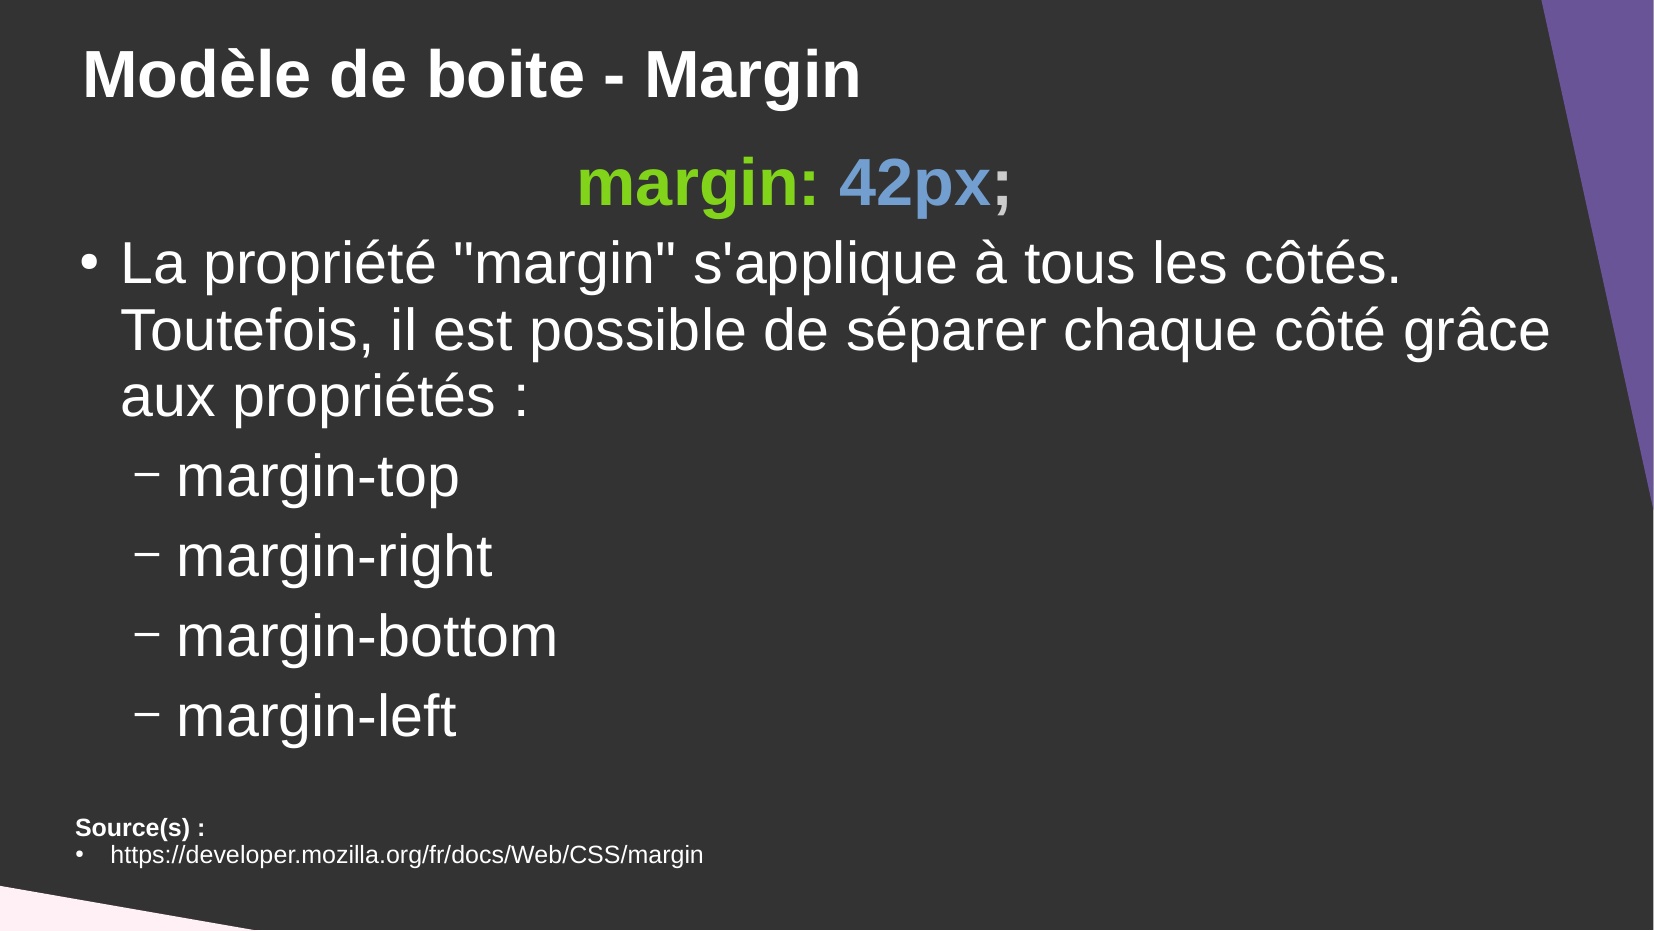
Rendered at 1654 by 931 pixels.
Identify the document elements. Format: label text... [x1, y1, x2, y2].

text_box Source(s) : https://developer.mozilla.org/fr/docs/Web/CSS/margin [60, 805, 1546, 913]
text_box margin: 42px; [507, 137, 1083, 231]
list La propriété "margin" s'applique à tous les côtés. Toutefois, il est possible de séparer chaque côté grâce aux propriétés : margin-top margin-right margin-bottom margin-left [64, 230, 1604, 753]
title Modèle de boite - Margin [82, 37, 1312, 112]
text_box [0, 885, 260, 931]
text_box [1541, 0, 1654, 513]
